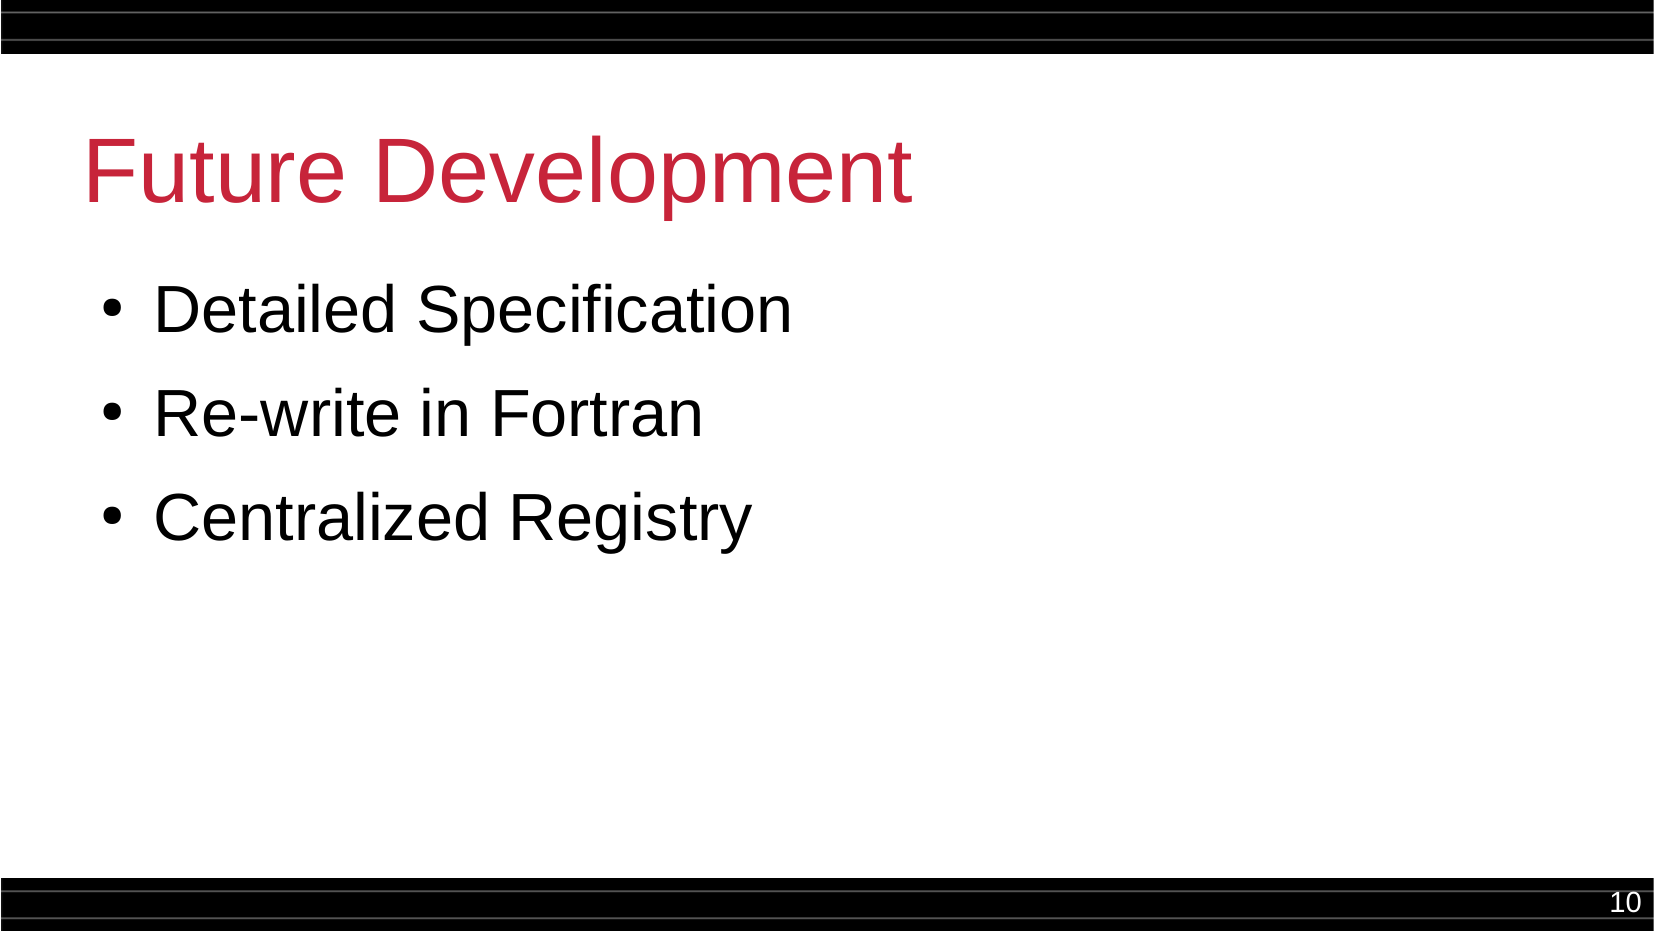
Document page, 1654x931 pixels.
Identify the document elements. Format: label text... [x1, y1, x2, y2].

picture [1, 878, 1654, 931]
list Detailed Specification Re-write in Fortran Centralized Registry [82, 271, 1571, 758]
title Future Development [82, 92, 1571, 249]
picture [1, 0, 1654, 54]
